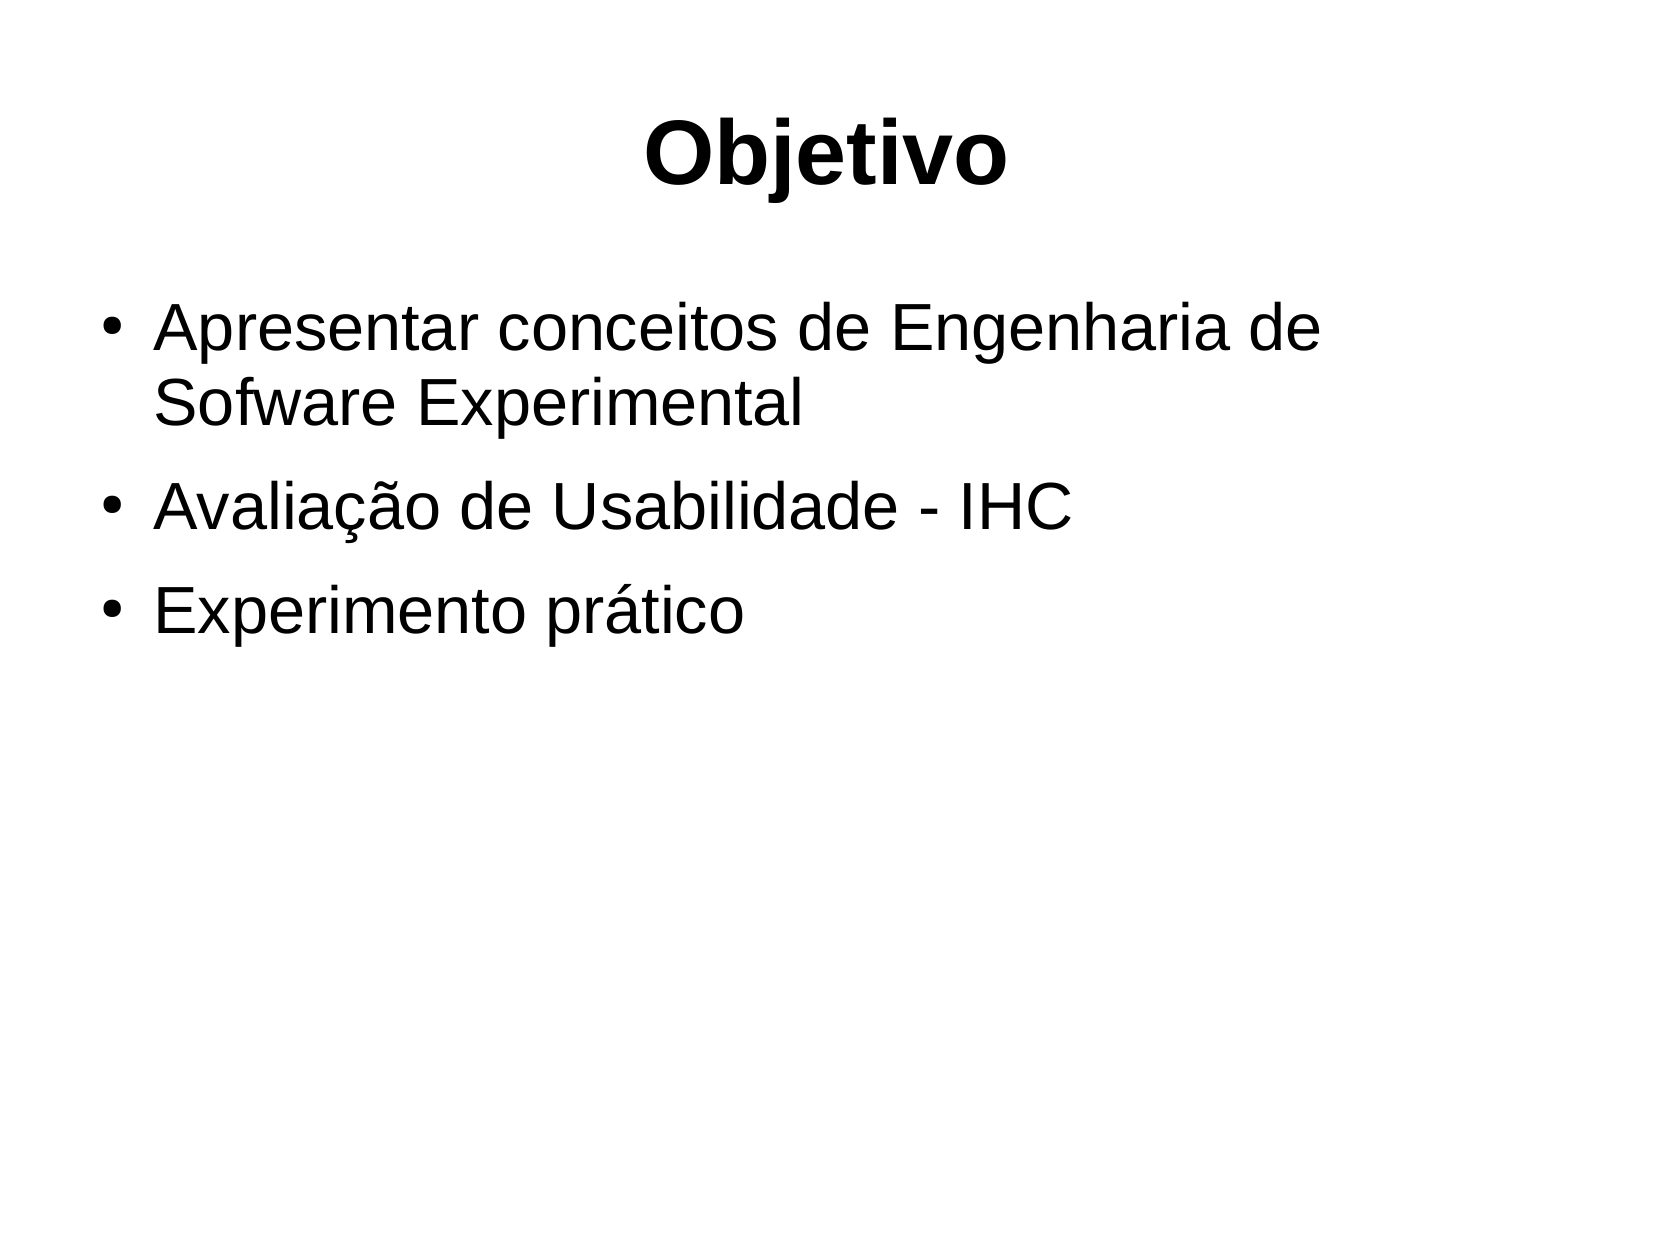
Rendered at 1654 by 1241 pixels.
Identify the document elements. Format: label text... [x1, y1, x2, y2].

list Apresentar conceitos de Engenharia de Sofware Experimental Avaliação de Usabilidade - IHC Experimento prático [82, 290, 1571, 1010]
title Objetivo [82, 49, 1571, 257]
